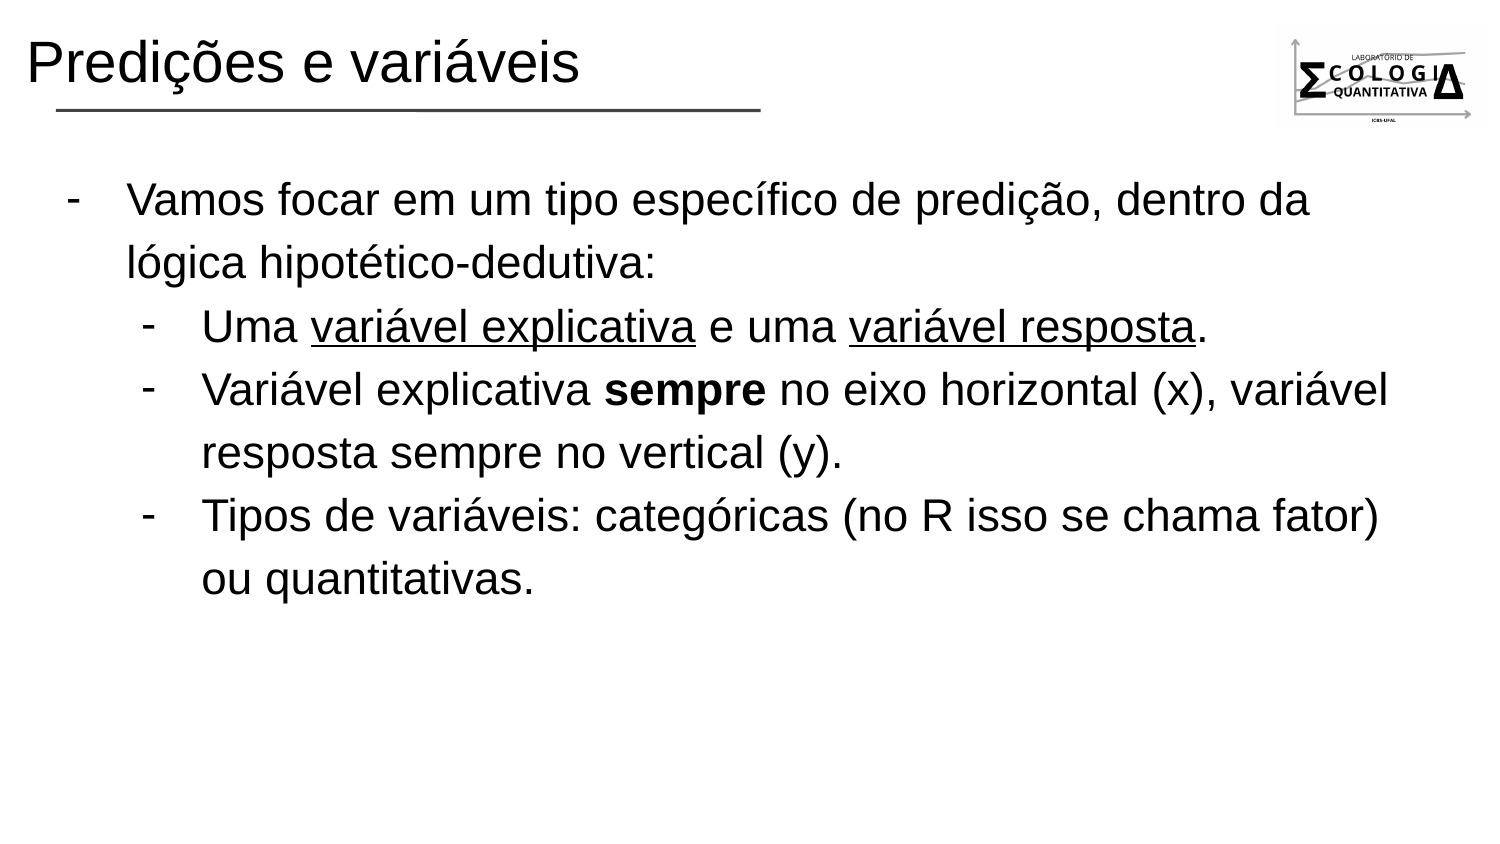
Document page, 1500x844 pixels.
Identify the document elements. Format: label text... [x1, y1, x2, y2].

text_box Vamos focar em um tipo específico de predição, dentro da lógica hipotético-dedutiva: Uma variável explicativa e uma variável resposta. Variável explicativa sempre no eixo horizontal (x), variável resposta sempre no vertical (y). Tipos de variáveis: categóricas (no R isso se chama fator) ou quantitativas. [36, 146, 1427, 729]
text_box Predições e variáveis [11, 9, 1210, 117]
picture [1275, 23, 1490, 131]
